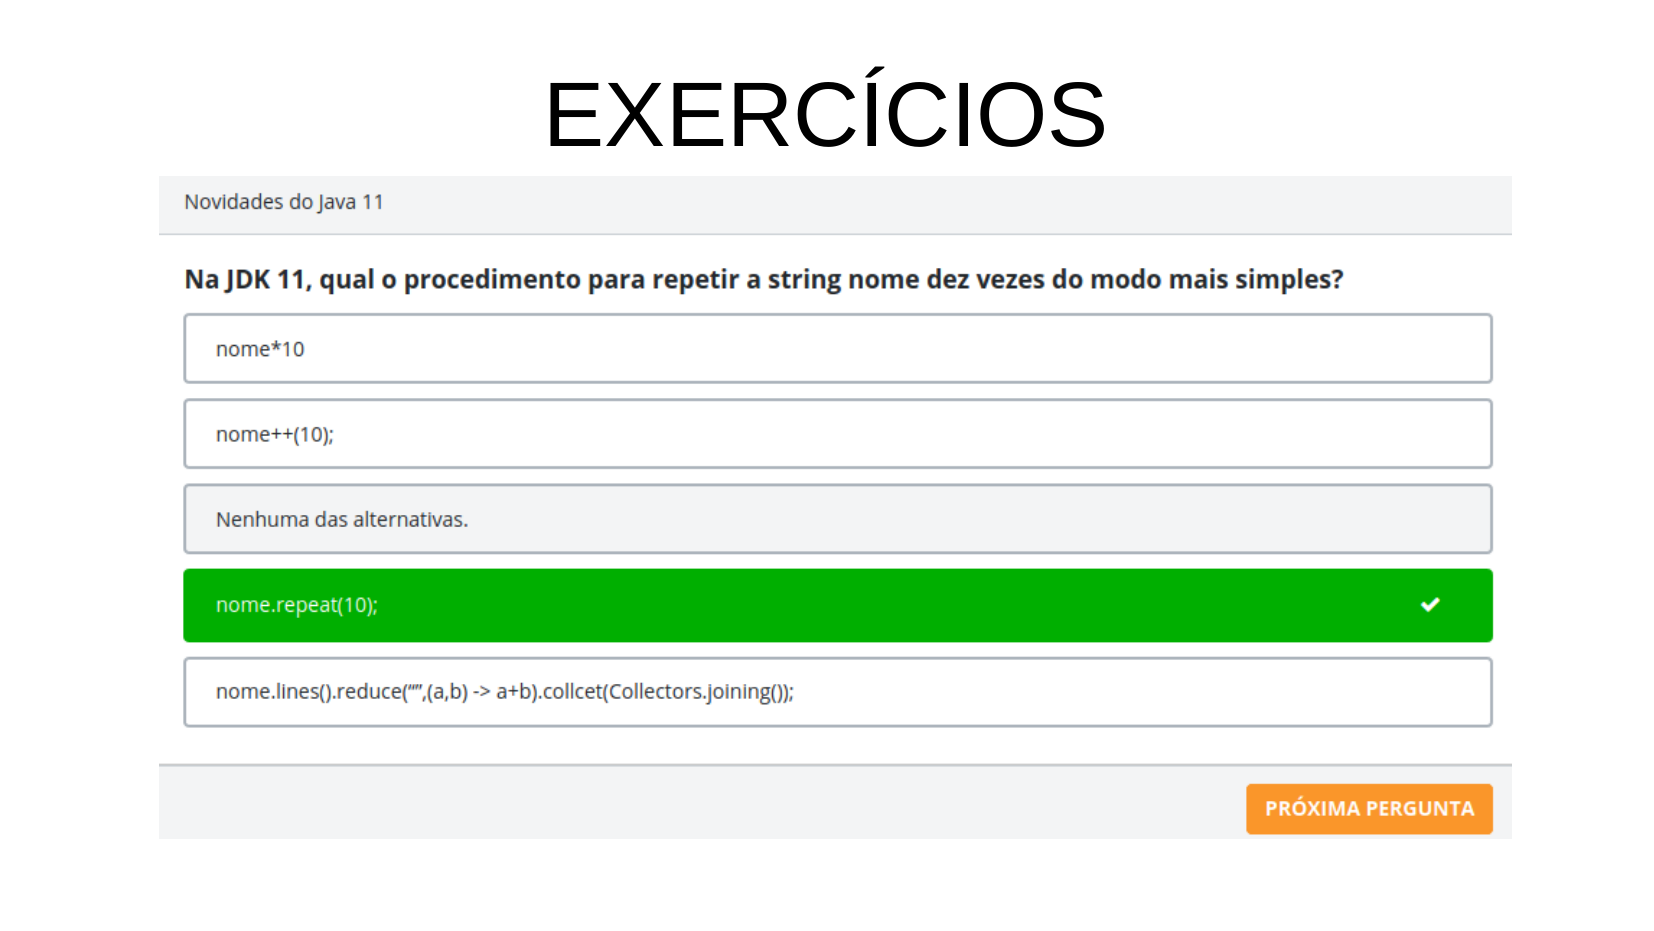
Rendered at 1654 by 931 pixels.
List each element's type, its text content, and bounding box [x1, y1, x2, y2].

title EXERCÍCIOS [82, 37, 1571, 193]
picture [159, 176, 1512, 839]
